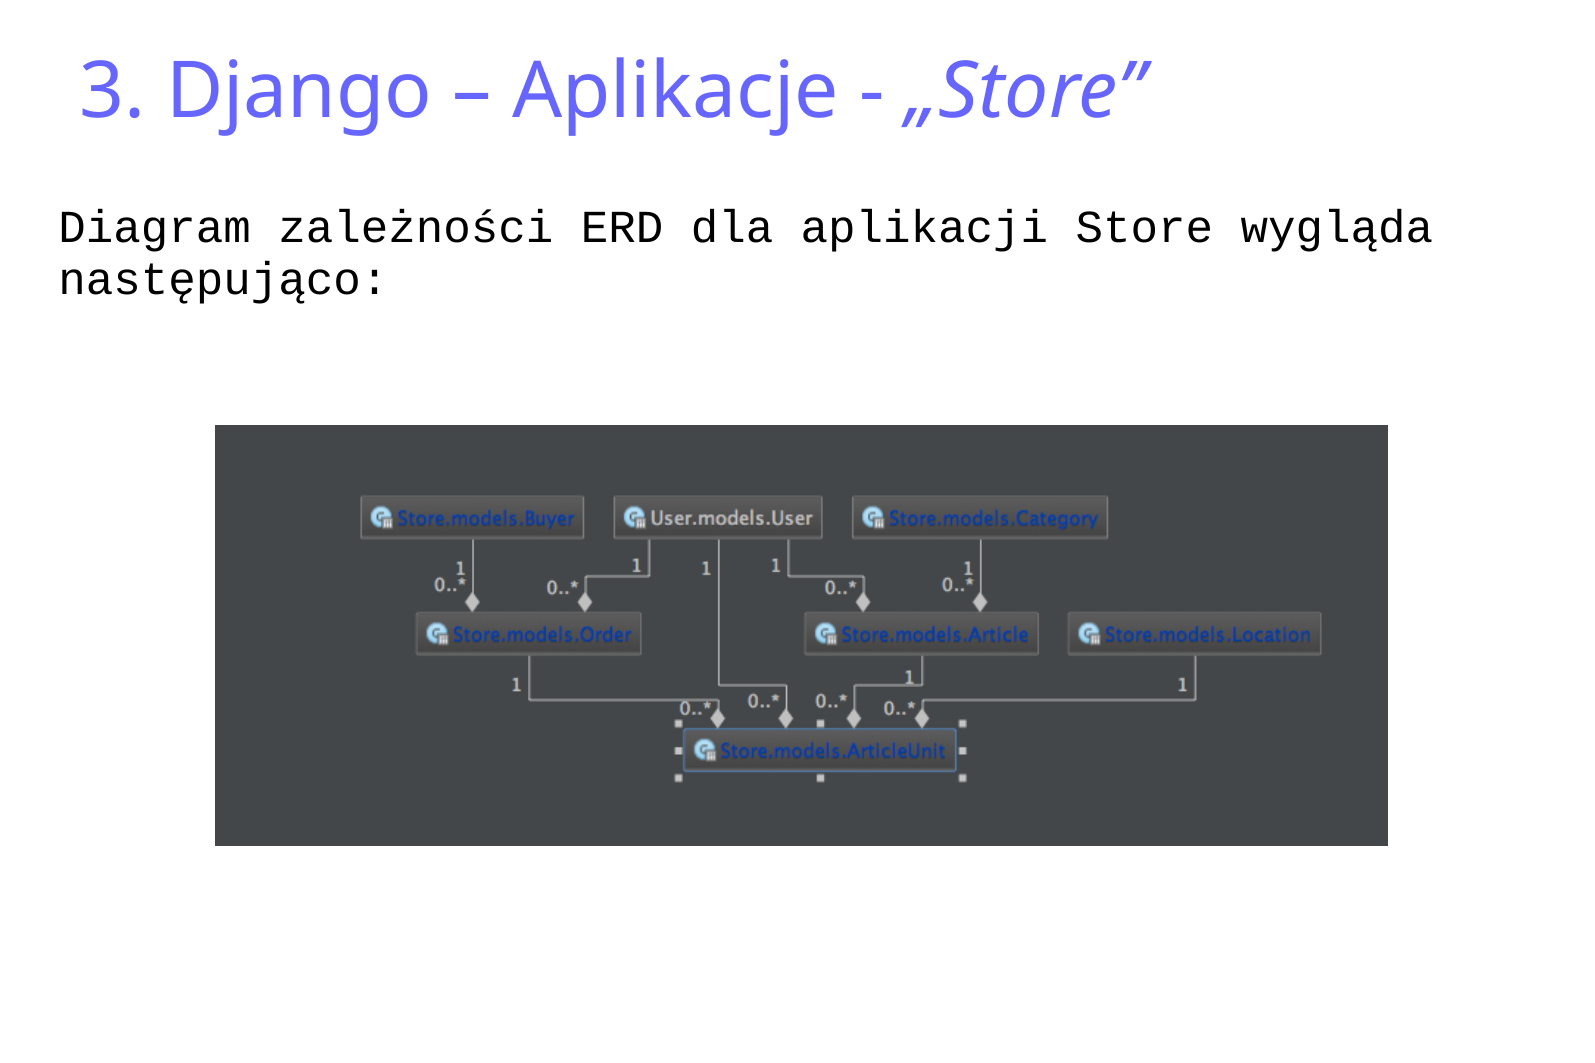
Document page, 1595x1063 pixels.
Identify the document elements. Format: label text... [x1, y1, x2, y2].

title 3. Django – Aplikacje - „Store” [79, 42, 1515, 220]
text_box Diagram zależności ERD dla aplikacji Store wygląda następująco: [58, 204, 1494, 539]
picture [215, 425, 1388, 846]
